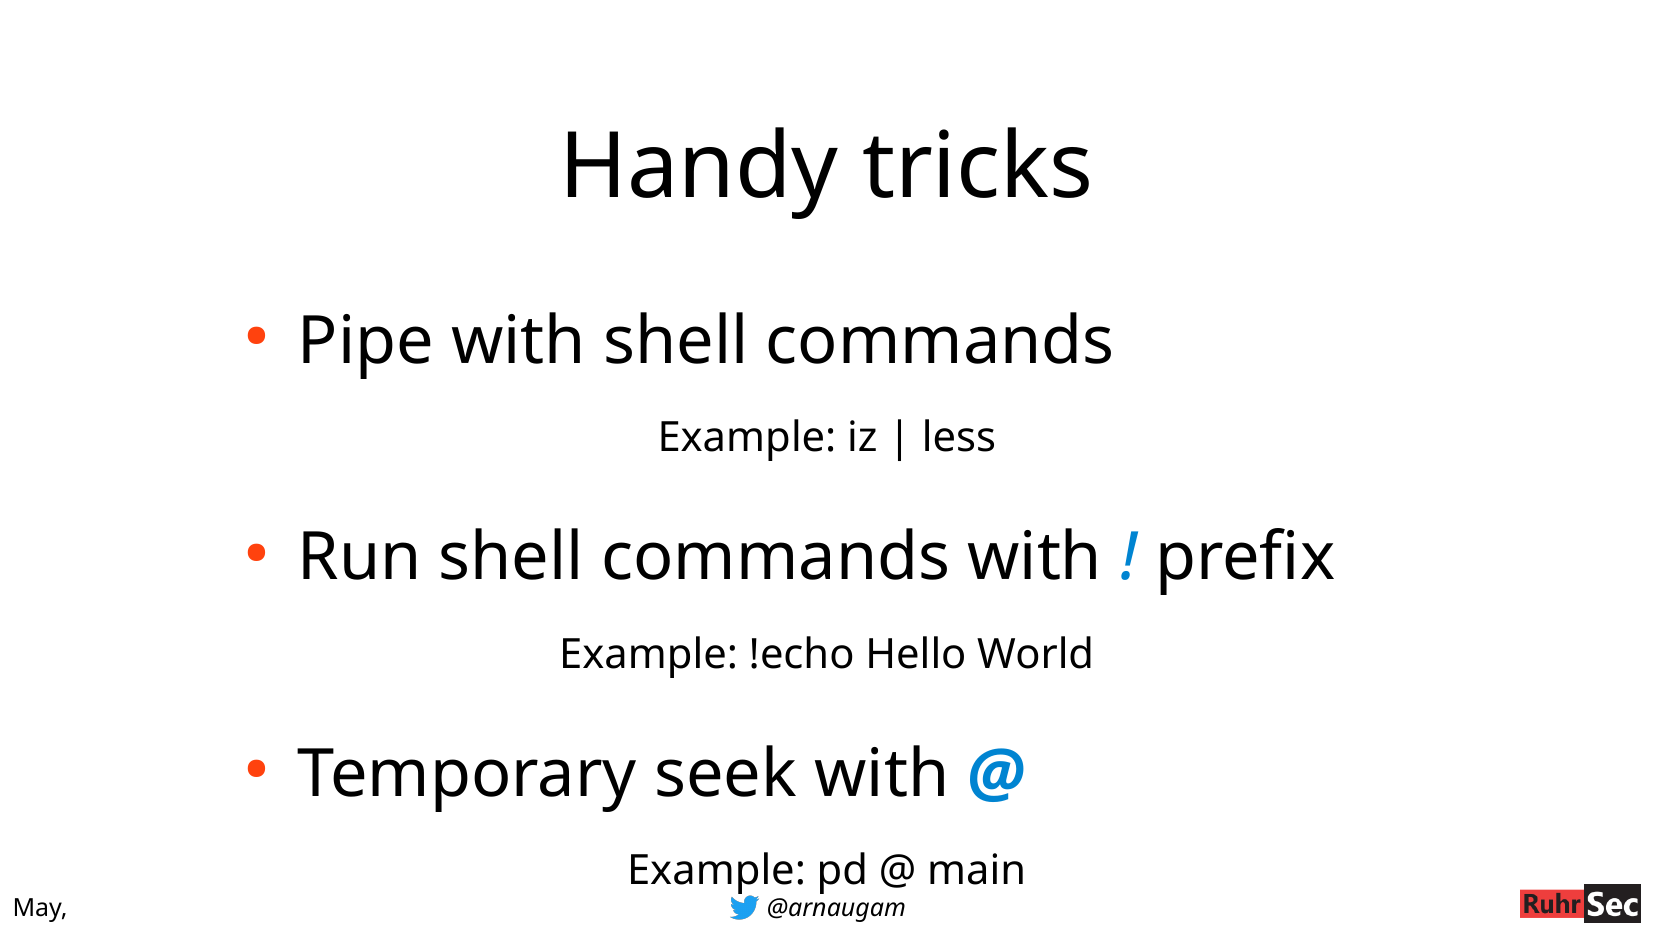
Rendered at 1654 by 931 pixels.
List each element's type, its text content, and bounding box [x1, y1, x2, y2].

picture [1520, 884, 1641, 923]
title Handy tricks [82, 84, 1571, 240]
picture [721, 884, 768, 931]
list Pipe with shell commands Example: iz | less Run shell commands with ! prefix Example: !echo Hello World Temporary seek with @ Example: pd @ main [226, 291, 1427, 757]
